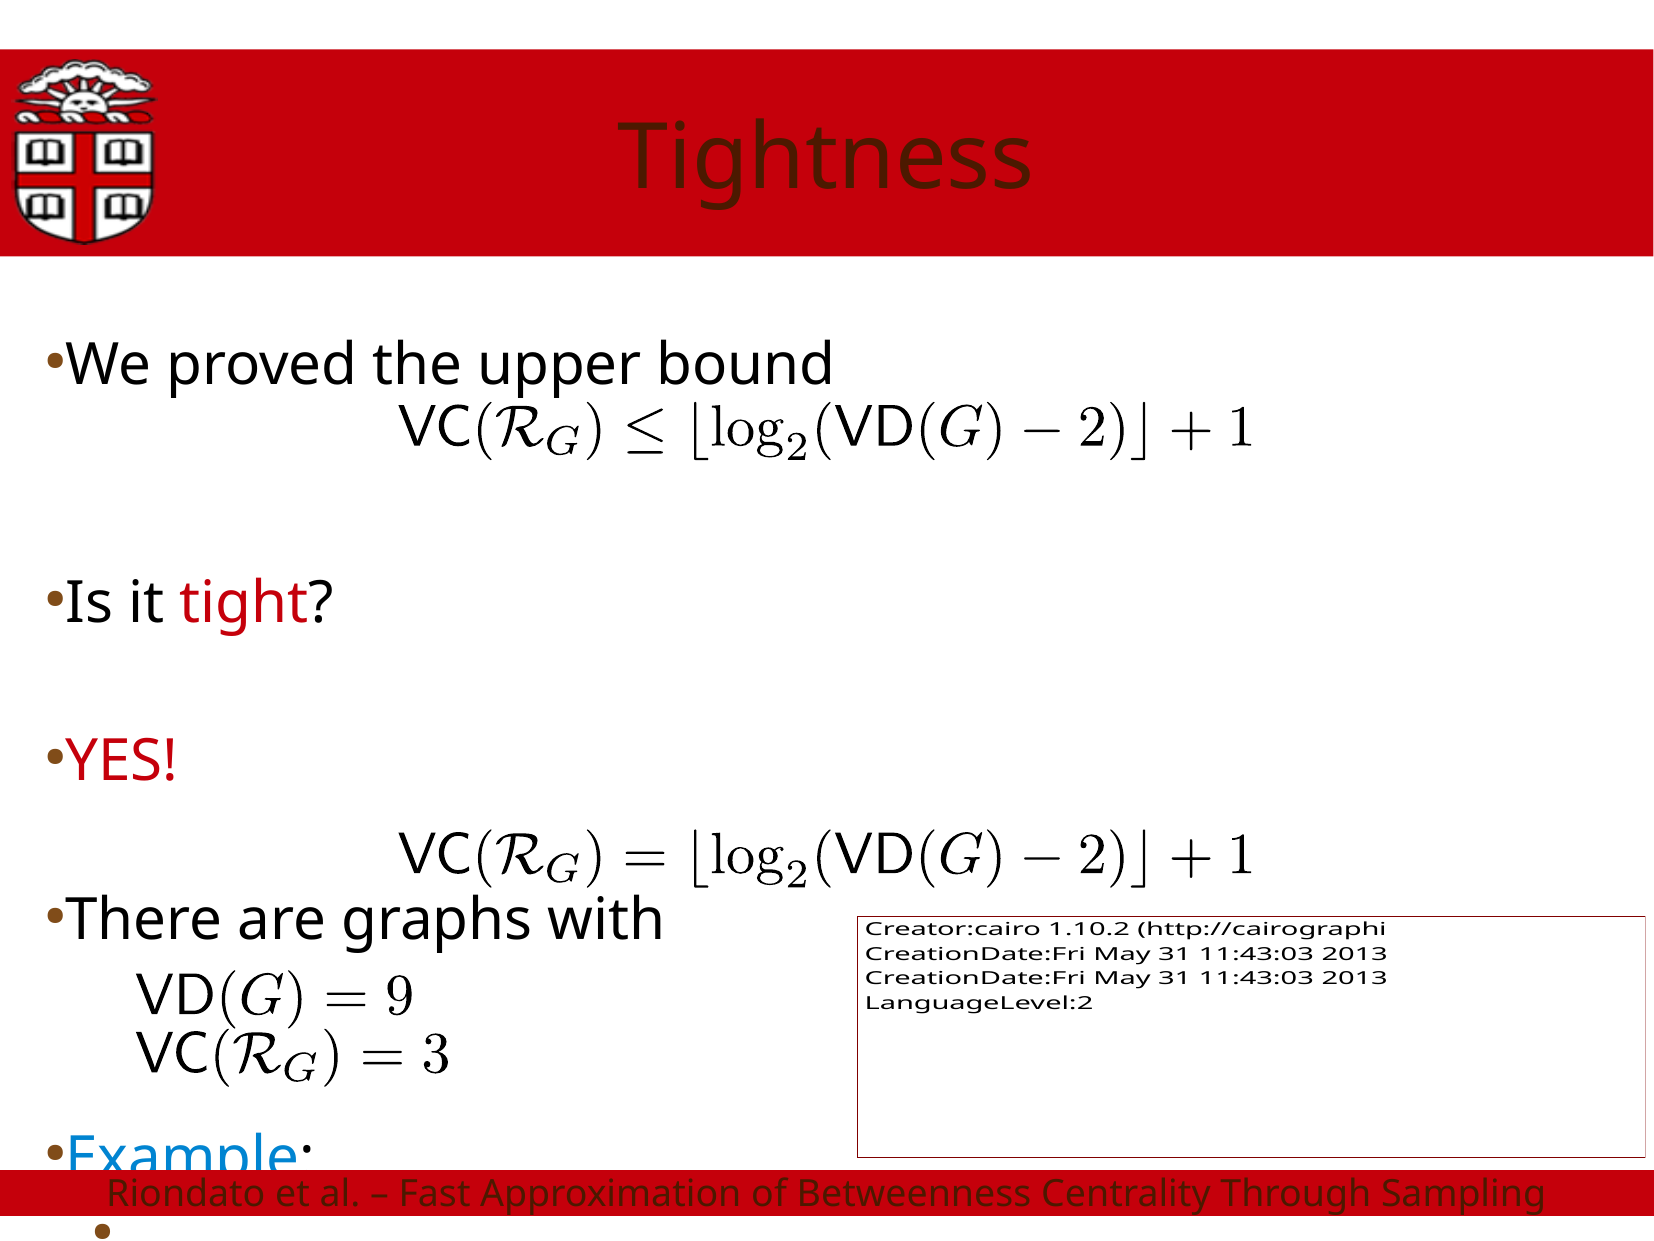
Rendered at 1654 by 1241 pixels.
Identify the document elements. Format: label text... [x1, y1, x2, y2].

text_box We proved the upper bound Is it tight? YES! There are graphs with Example: [30, 315, 1621, 1087]
picture [11, 59, 158, 245]
text_box [397, 401, 1256, 461]
title Tightness [0, 49, 1654, 257]
text_box Riondato et al. – Fast Approximation of Betweenness Centrality Through Sampling [0, 1170, 1654, 1216]
text_box [135, 970, 451, 1087]
text_box [397, 829, 1256, 888]
picture [855, 915, 1646, 1158]
